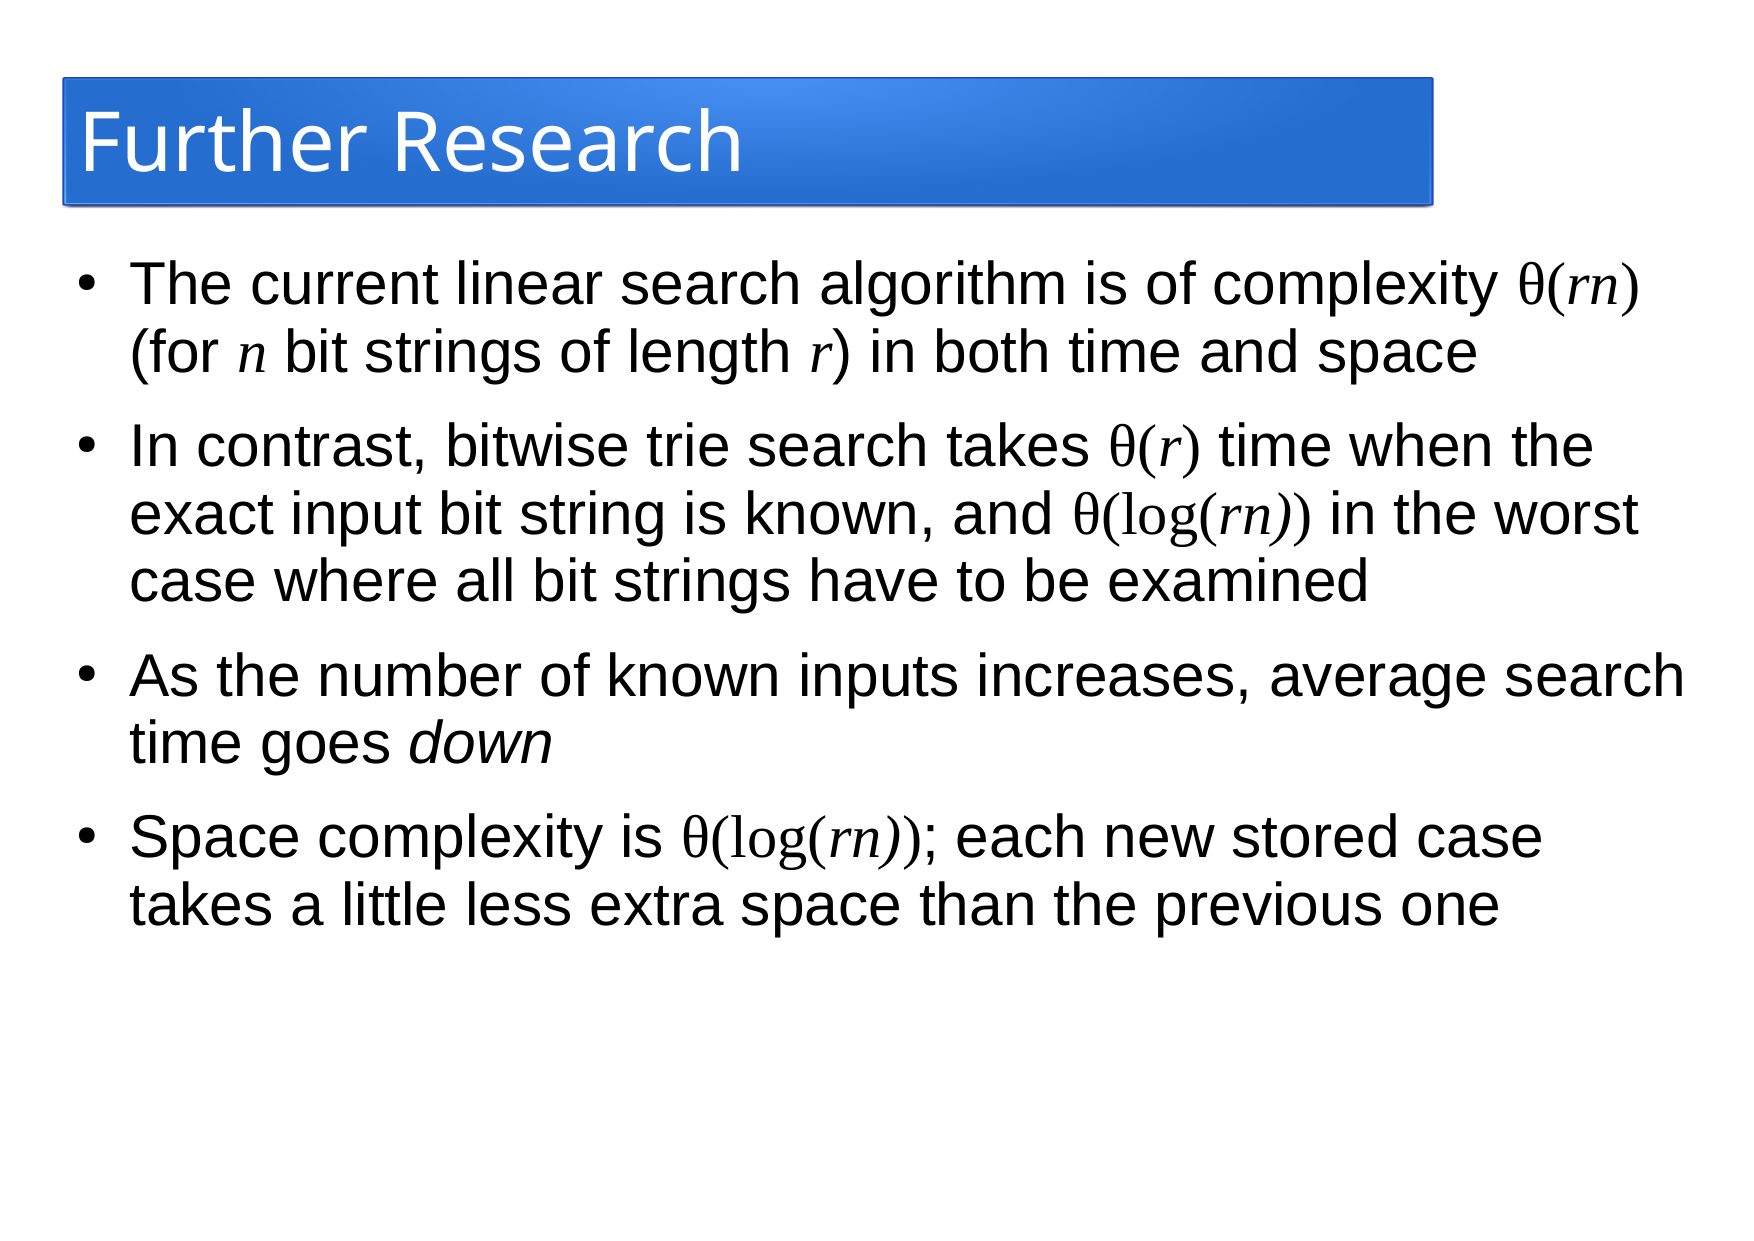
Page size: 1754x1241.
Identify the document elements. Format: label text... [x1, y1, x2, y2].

picture [58, 77, 1439, 209]
list The current linear search algorithm is of complexity θ(rn) (for n bit strings of length r) in both time and space In contrast, bitwise trie search takes θ(r) time when the exact input bit string is known, and θ(log(rn)) in the worst case where all bit strings have to be examined As the number of known inputs increases, average search time goes down Space complexity is θ(log(rn)); each new stored case takes a little less extra space than the previous one [58, 249, 1696, 980]
title Further Research [78, 80, 1429, 198]
